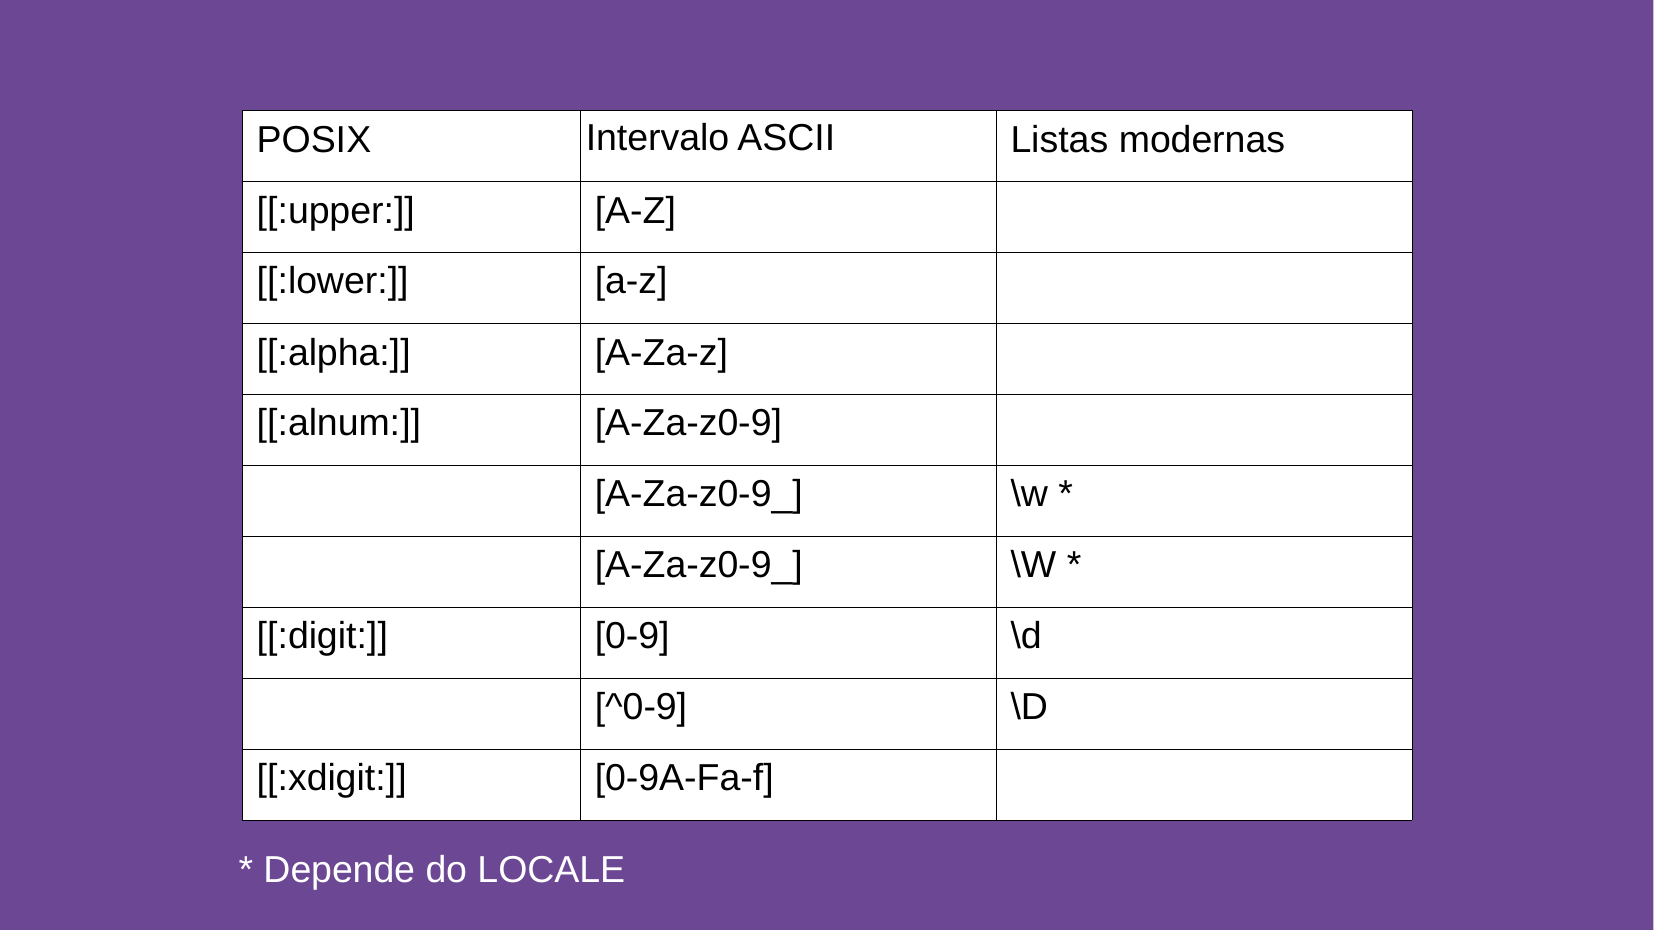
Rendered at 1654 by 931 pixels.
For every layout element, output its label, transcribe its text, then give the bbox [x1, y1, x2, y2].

table_cell [997, 253, 1412, 323]
table_cell [243, 537, 580, 607]
table_cell [997, 182, 1412, 252]
table_cell [0-9] [581, 608, 996, 678]
text_box * Depende do LOCALE [223, 840, 641, 898]
table_cell [997, 395, 1412, 465]
table_cell \W * [997, 537, 1412, 607]
table_cell [997, 324, 1412, 394]
table_cell [243, 679, 580, 749]
table_cell [243, 466, 580, 536]
table_cell \d [997, 608, 1412, 678]
table_cell [[:digit:]] [243, 608, 580, 678]
table_cell [^0-9] [581, 679, 996, 749]
table_header POSIX [243, 111, 580, 181]
table_cell [[:alnum:]] [243, 395, 580, 465]
table_cell [A-Za-z0-9_] [581, 537, 996, 607]
table_cell [[:alpha:]] [243, 324, 580, 394]
table_cell [A-Za-z0-9_] [581, 466, 996, 536]
table_header Listas modernas [997, 111, 1412, 181]
table_cell \D [997, 679, 1412, 749]
table_cell [0-9A-Fa-f] [581, 750, 996, 820]
table_cell [A-Za-z] [581, 324, 996, 394]
table_cell [997, 750, 1412, 820]
table_cell [[:xdigit:]] [243, 750, 580, 820]
table_cell [[:upper:]] [243, 182, 580, 252]
table_cell [A-Z] [581, 182, 996, 252]
table_cell [[:lower:]] [243, 253, 580, 323]
table_cell [A-Za-z0-9] [581, 395, 996, 465]
table_cell [a-z] [581, 253, 996, 323]
table_header Intervalo ASCII [581, 111, 996, 181]
table_cell \w * [997, 466, 1412, 536]
